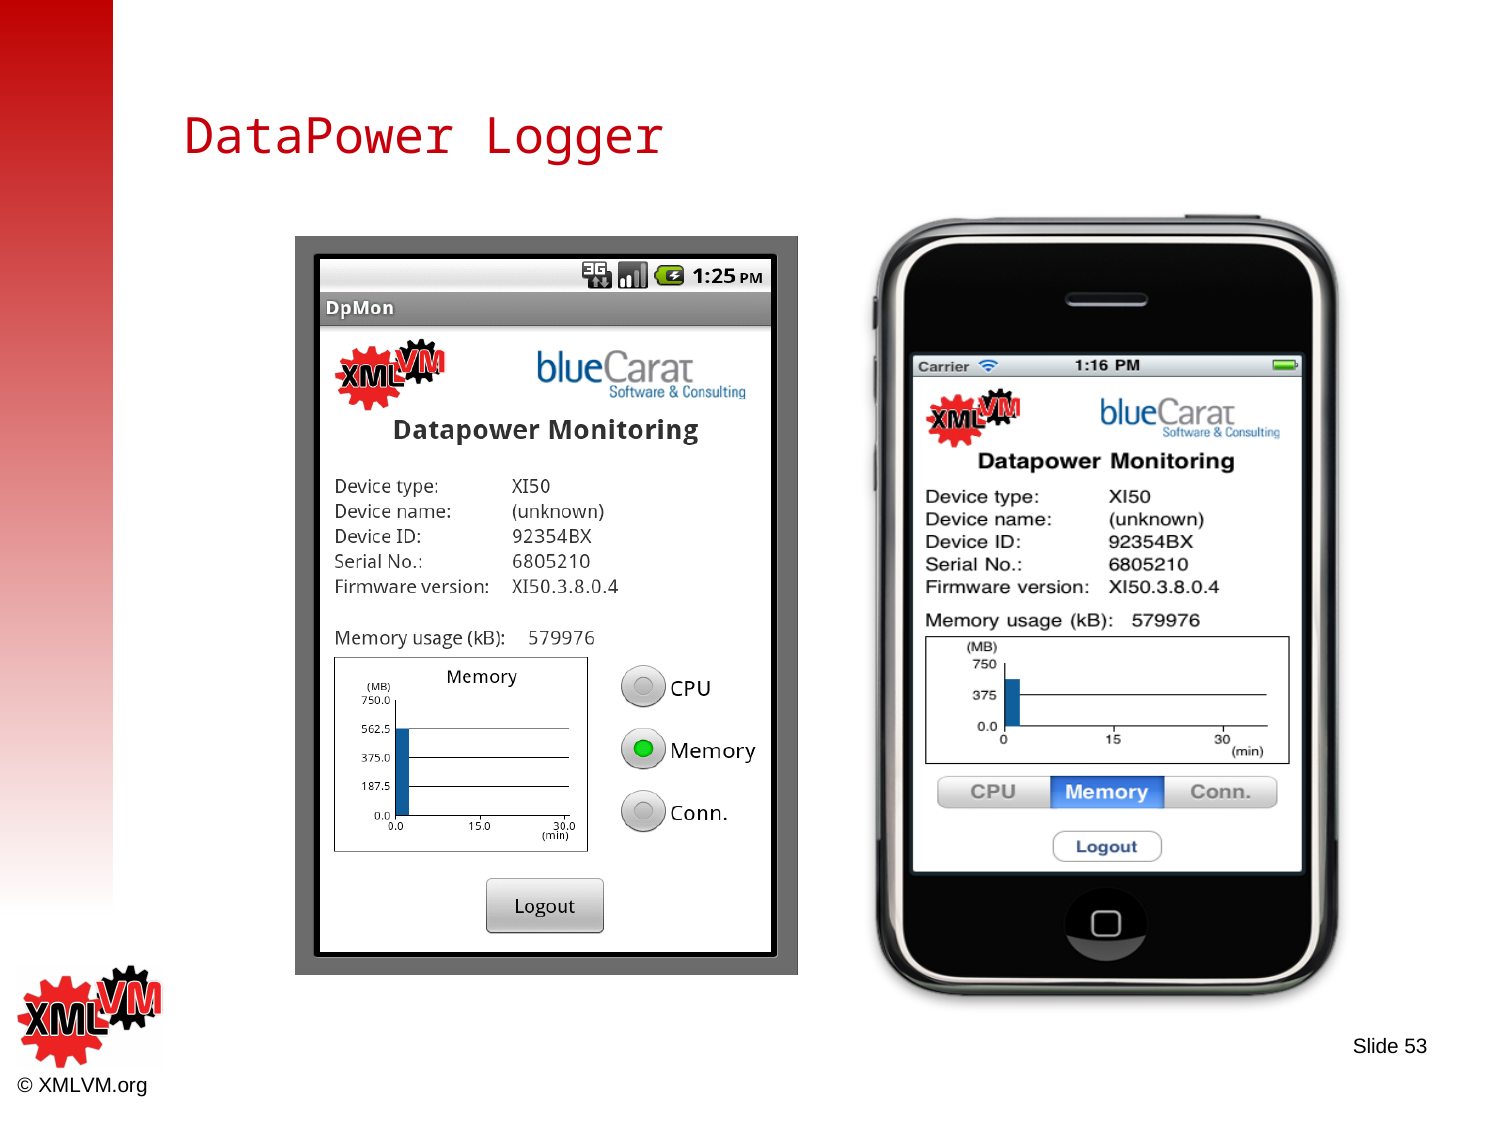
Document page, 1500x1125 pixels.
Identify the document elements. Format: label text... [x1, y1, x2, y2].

title DataPower Logger [170, 67, 1447, 207]
picture [856, 206, 1359, 1034]
picture [295, 236, 798, 975]
picture [16, 964, 164, 1069]
